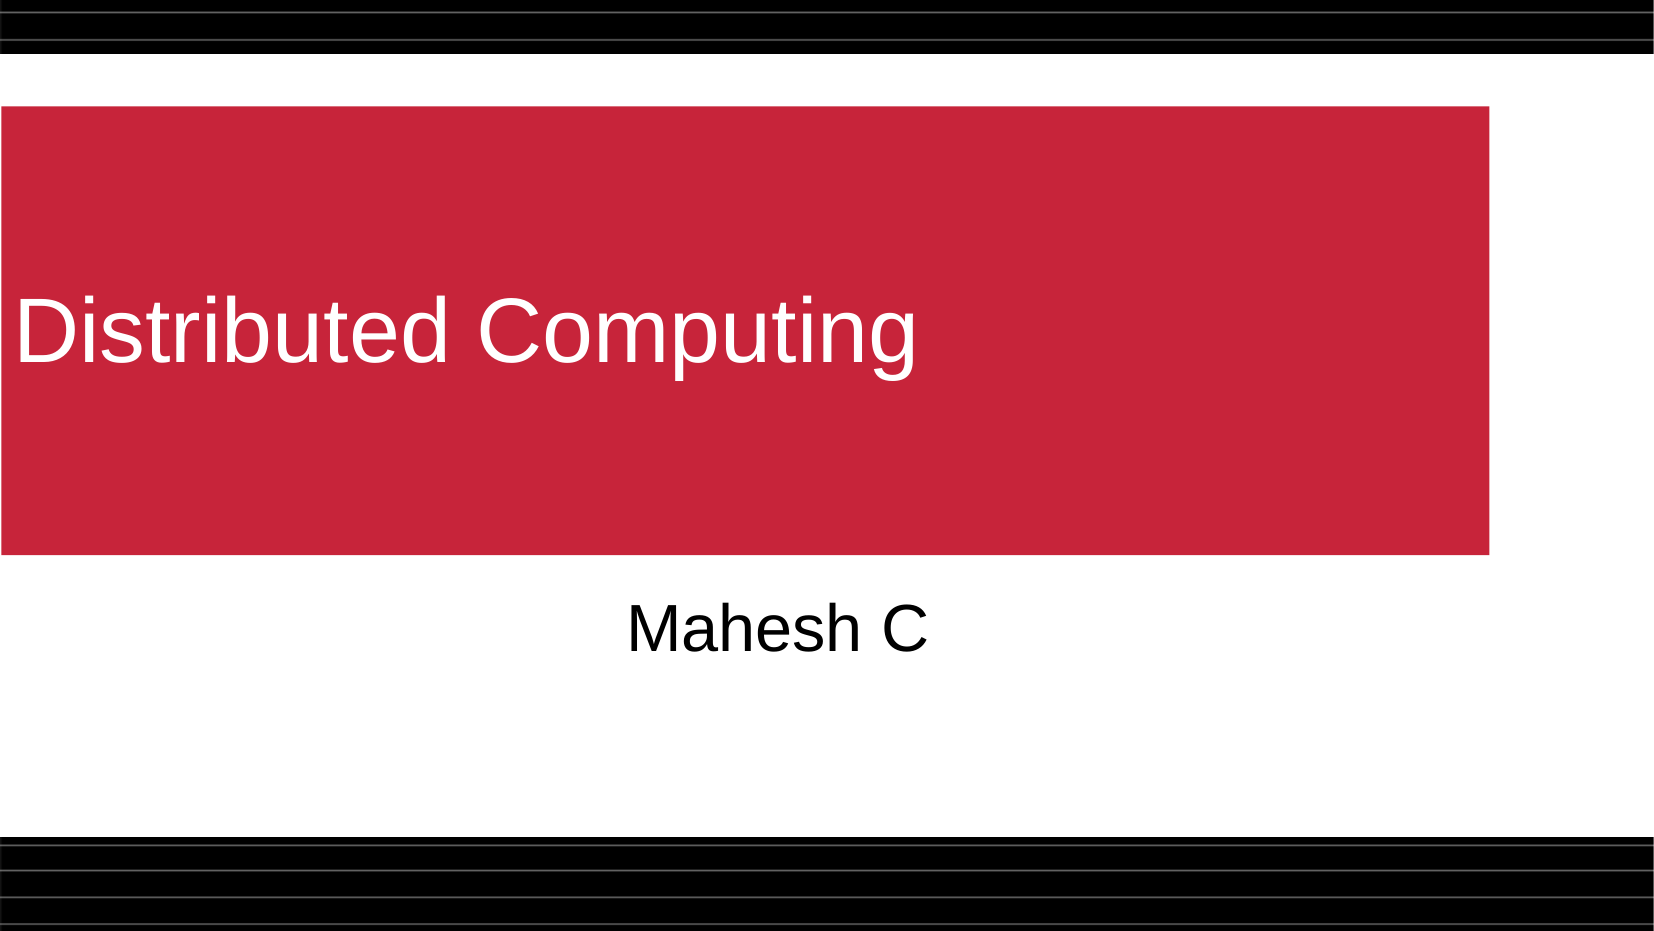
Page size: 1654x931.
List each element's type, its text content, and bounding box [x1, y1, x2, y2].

picture [0, 0, 1654, 54]
picture [0, 837, 1654, 931]
title Distributed Computing [1, 106, 1490, 556]
subtitle Mahesh C [625, 590, 1489, 804]
